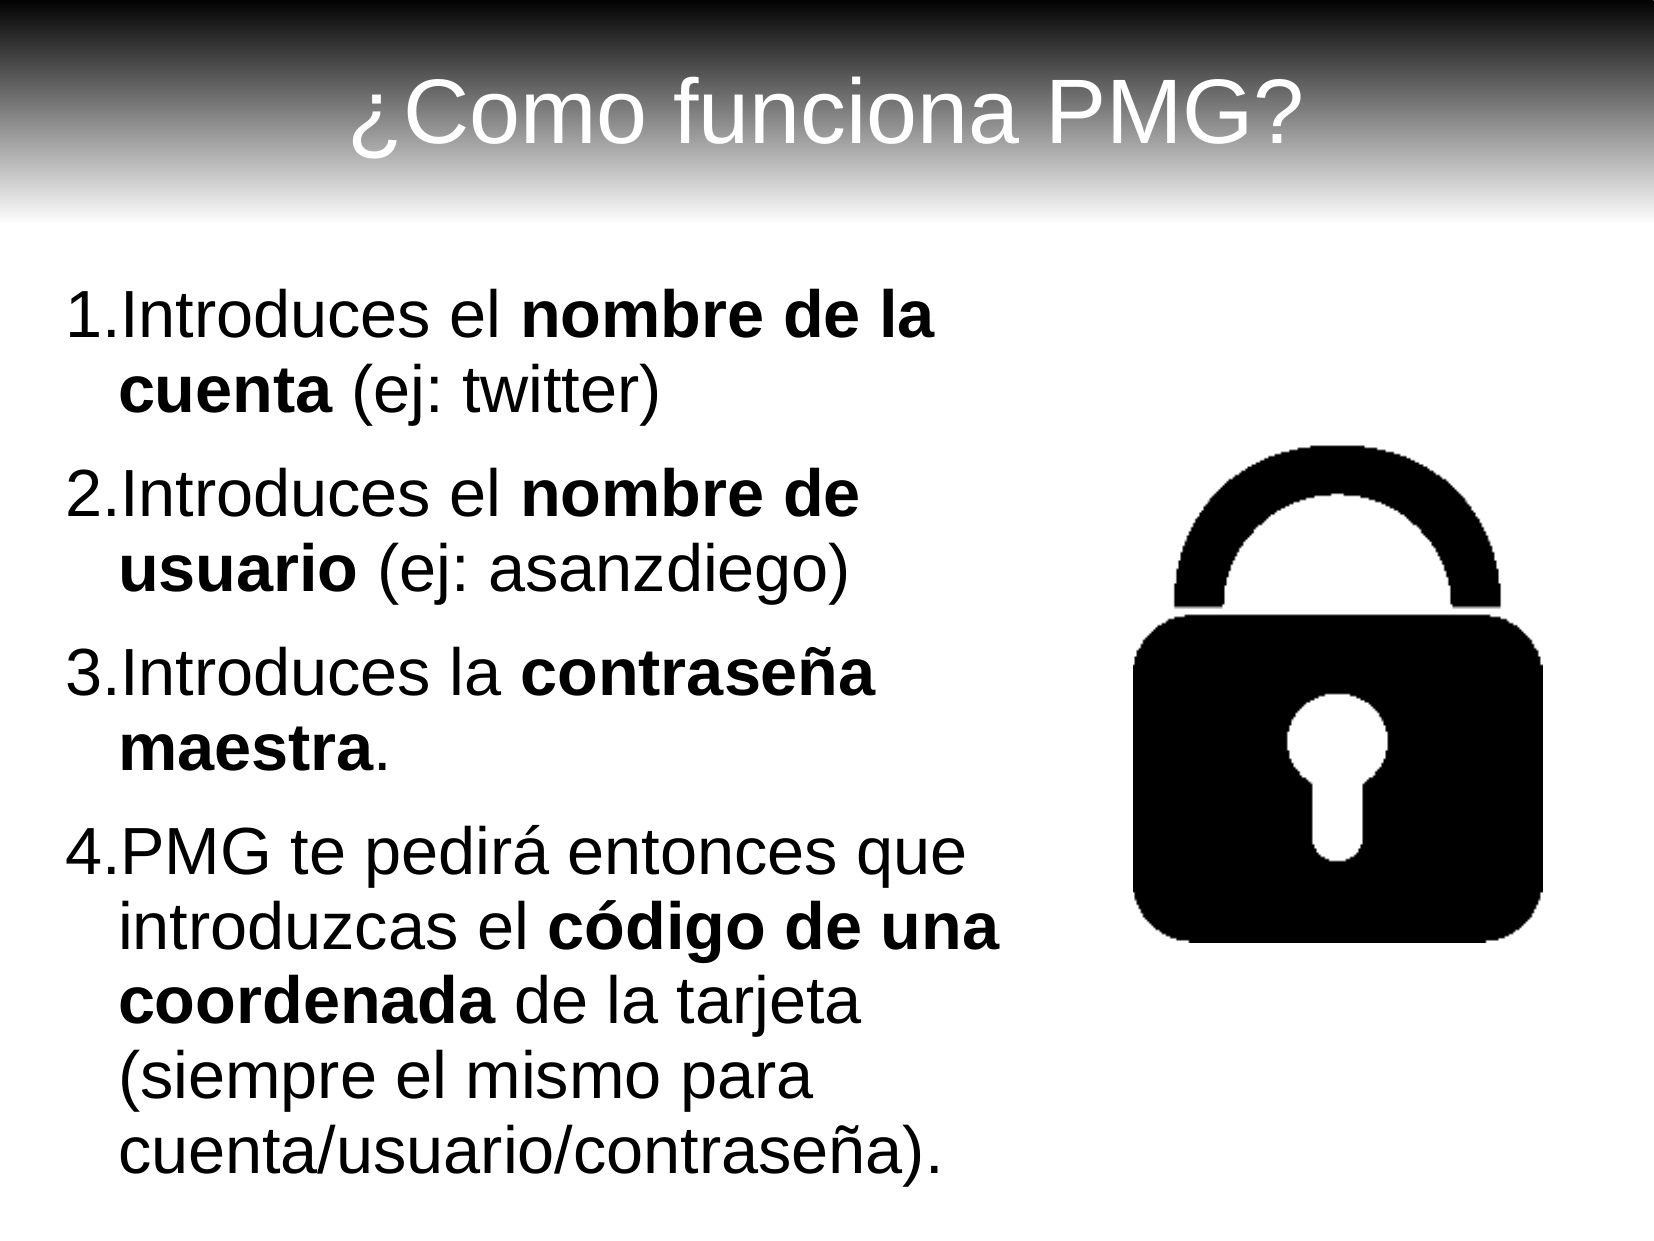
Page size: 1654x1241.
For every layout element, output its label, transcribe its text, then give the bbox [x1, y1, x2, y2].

list Introduces el nombre de la cuenta (ej: twitter) Introduces el nombre de usuario (ej: asanzdiego) Introduces la contraseña maestra. PMG te pedirá entonces que introduzcas el código de una coordenada de la tarjeta (siempre el mismo para cuenta/usuario/contraseña). [47, 122, 1016, 1241]
picture [1133, 440, 1543, 943]
title ¿Como funciona PMG? [0, 0, 1654, 225]
